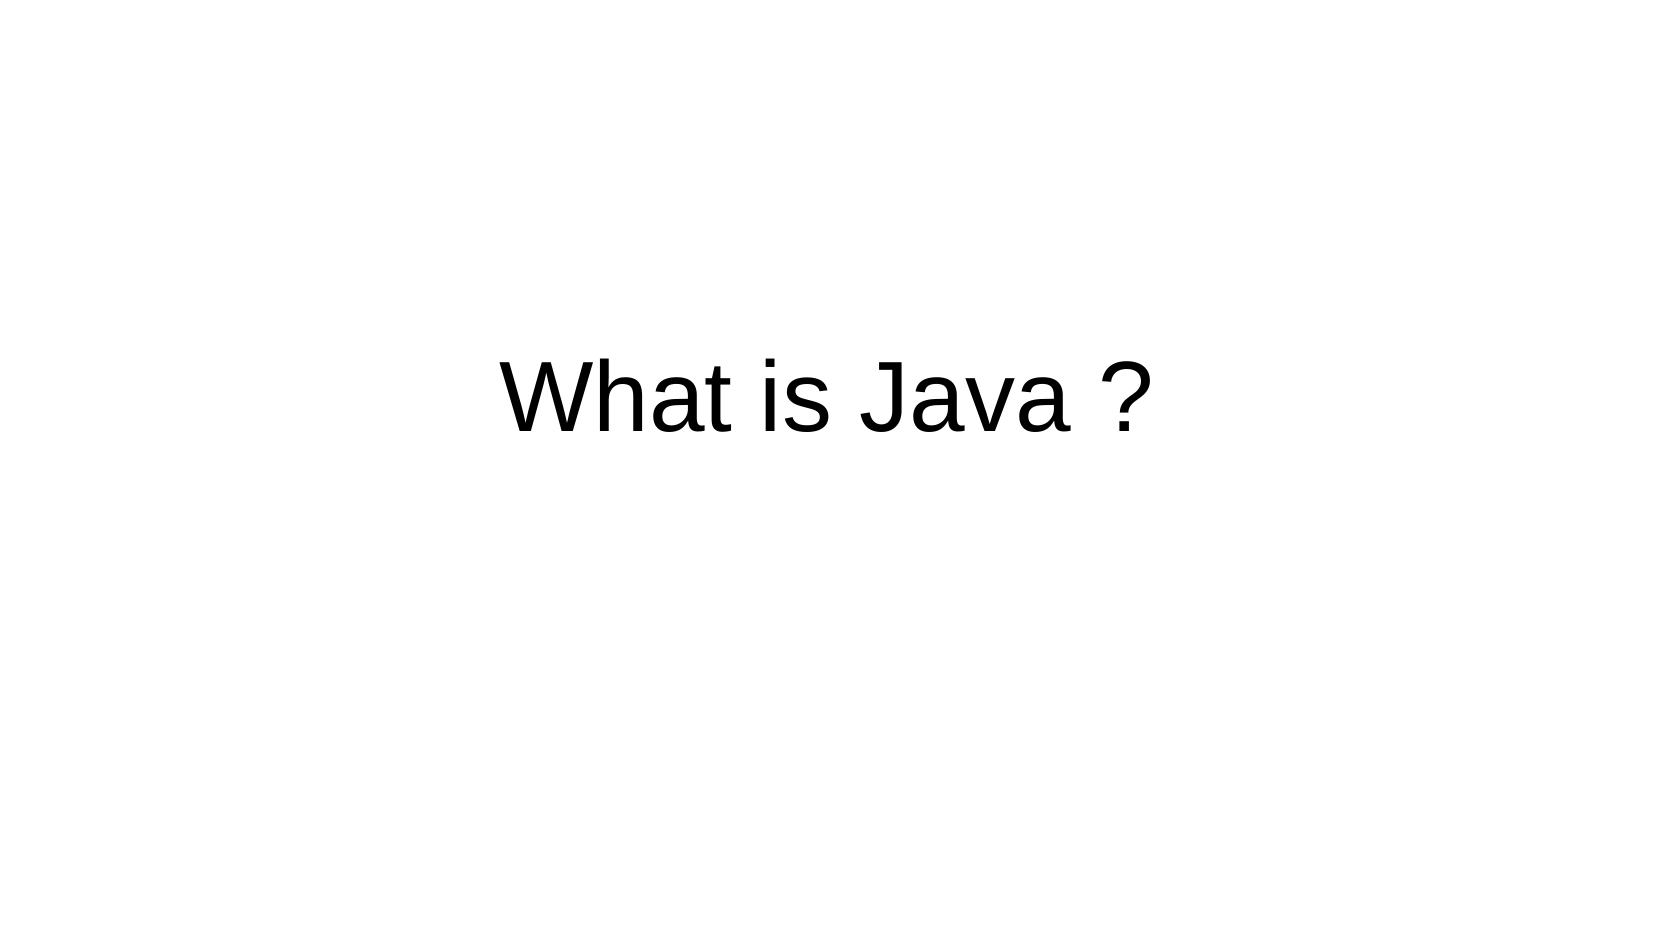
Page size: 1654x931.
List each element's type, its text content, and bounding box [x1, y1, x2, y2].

subtitle What is Java ? [82, 37, 1571, 757]
